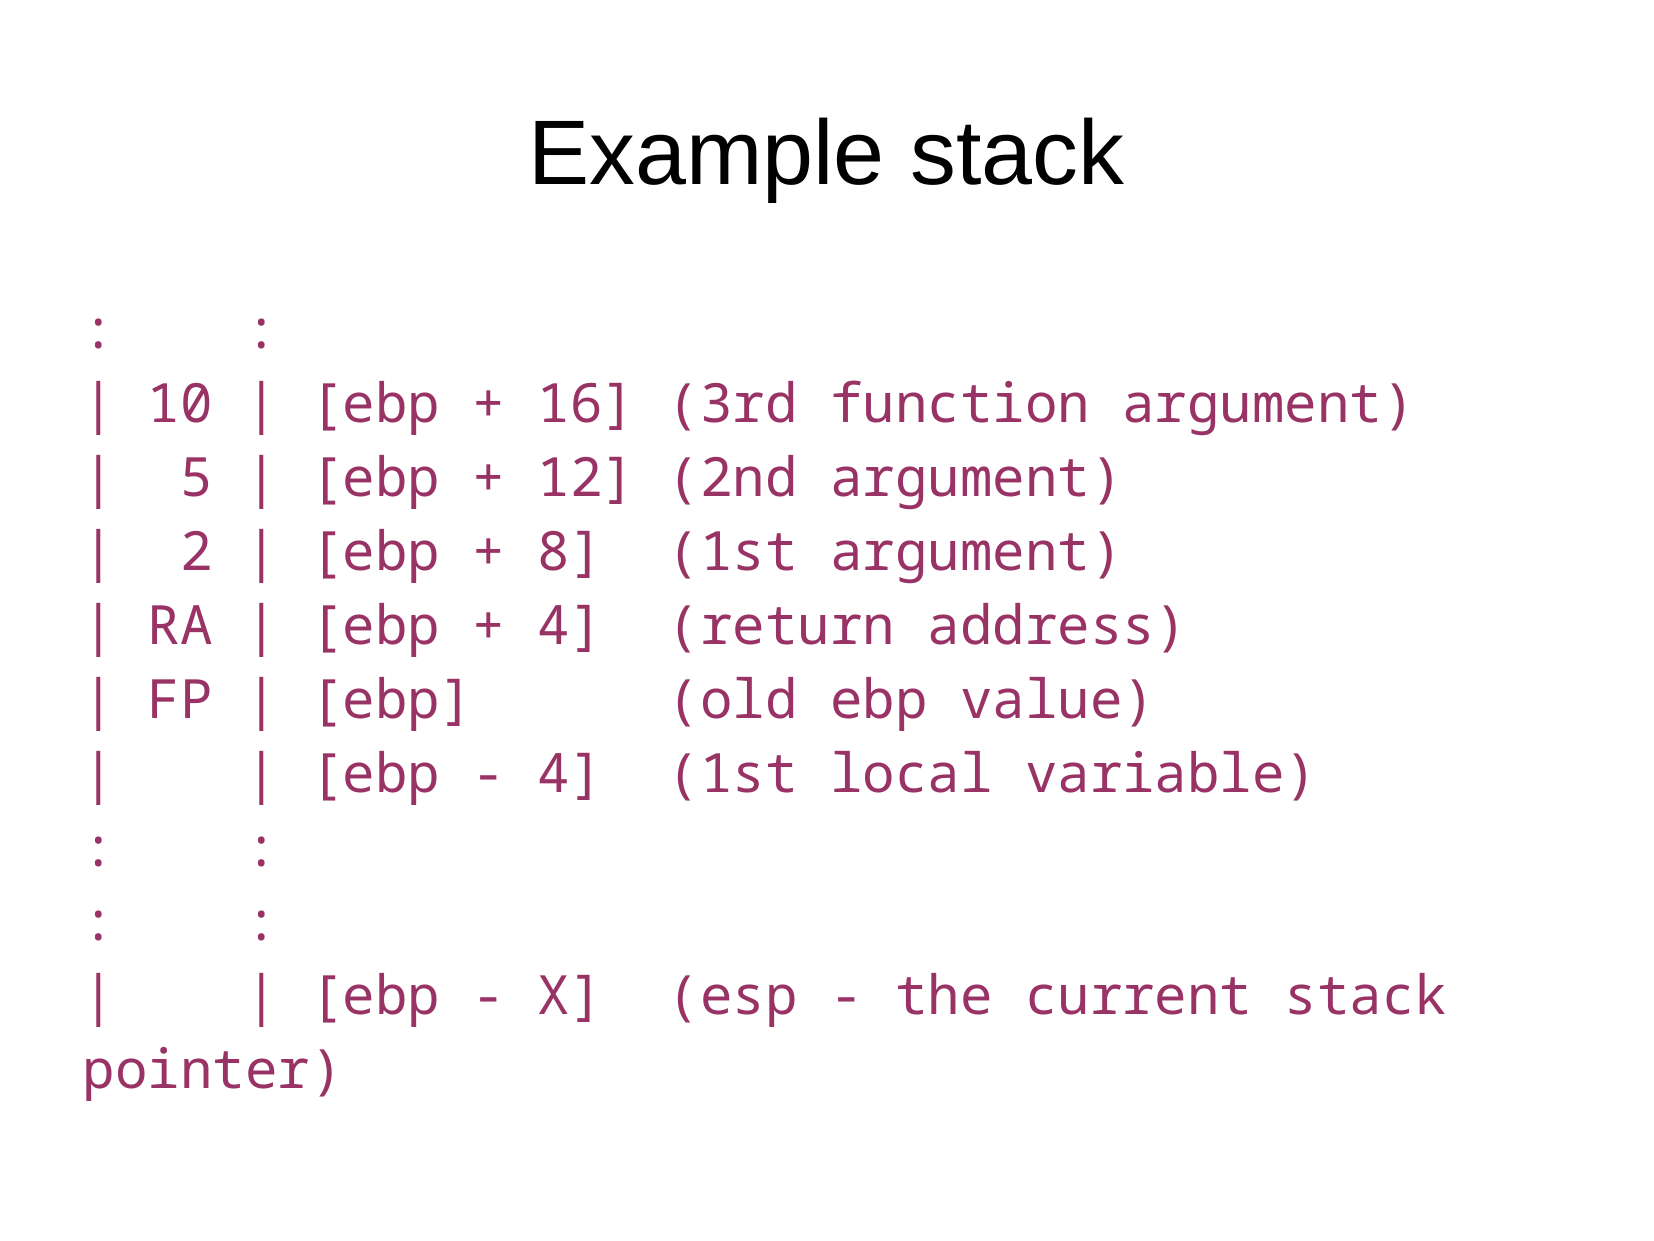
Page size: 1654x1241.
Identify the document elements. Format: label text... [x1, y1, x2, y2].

list : : | 10 | [ebp + 16] (3rd function argument) | 5 | [ebp + 12] (2nd argument) | 2 | [ebp + 8] (1st argument) | RA | [ebp + 4] (return address) | FP | [ebp] (old ebp value) | | [ebp - 4] (1st local variable) : : : : | | [ebp - X] (esp - the current stack pointer) [82, 290, 1571, 1109]
title Example stack [82, 49, 1571, 257]
